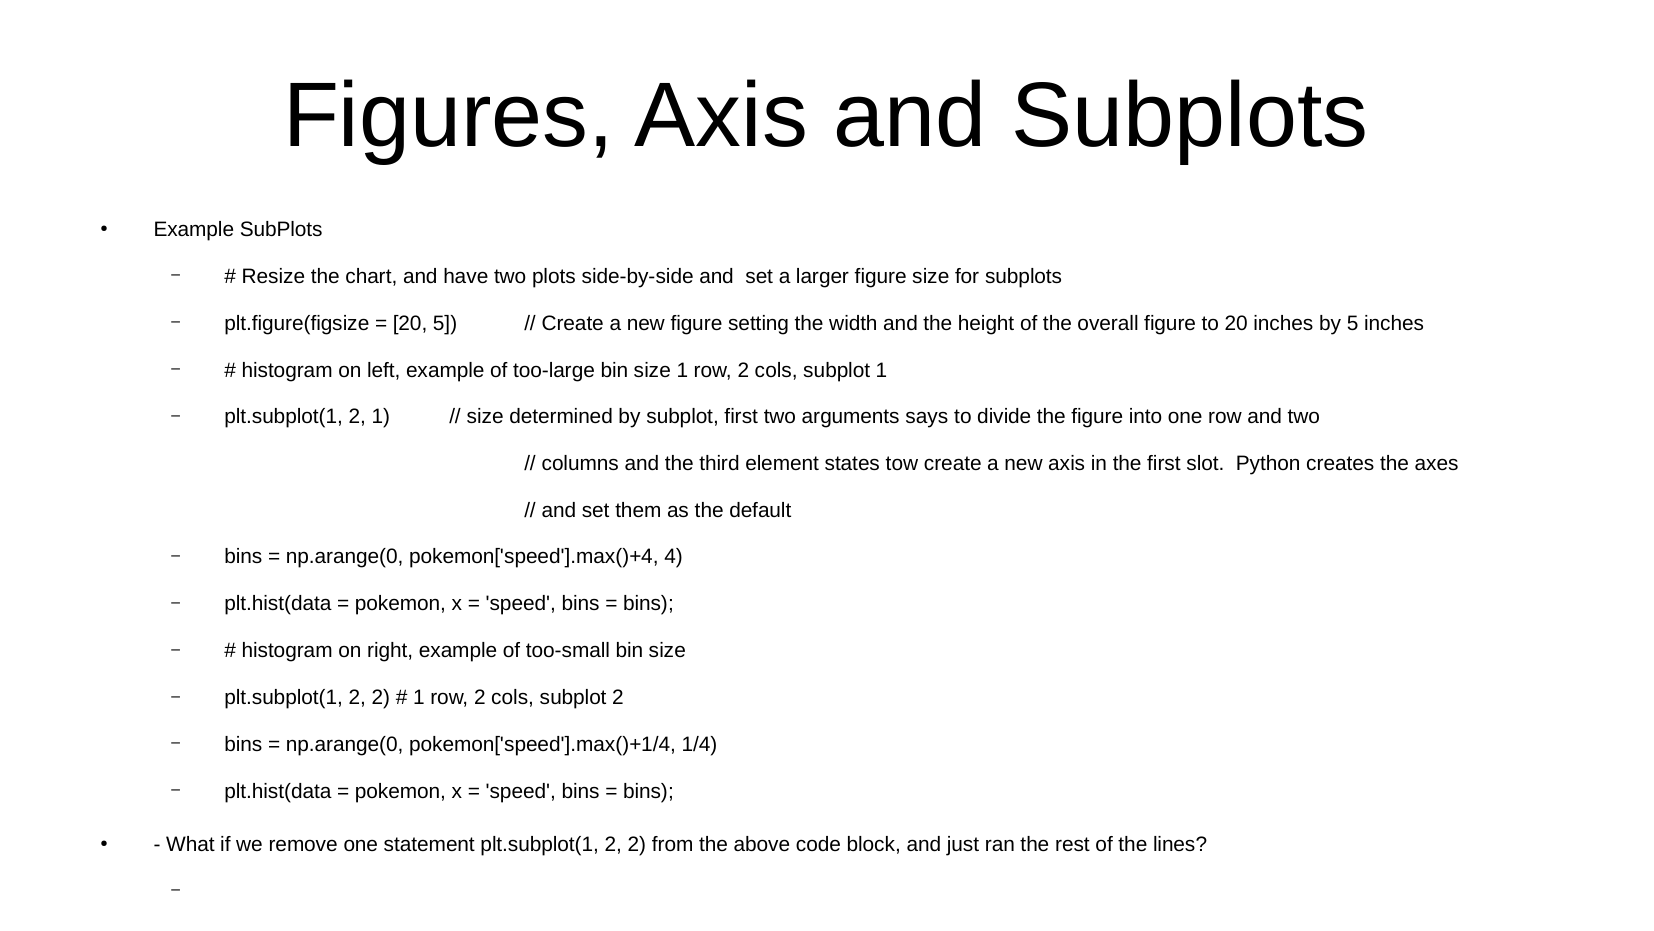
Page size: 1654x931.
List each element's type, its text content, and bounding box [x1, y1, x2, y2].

title Figures, Axis and Subplots [82, 37, 1571, 193]
list Example SubPlots # Resize the chart, and have two plots side-by-side and set a larger figure size for subplots plt.figure(figsize = [20, 5]) // Create a new figure setting the width and the height of the overall figure to 20 inches by 5 inches # histogram on left, example of too-large bin size 1 row, 2 cols, subplot 1 plt.subplot(1, 2, 1) // size determined by subplot, first two arguments says to divide the figure into one row and two // columns and the third element states tow create a new axis in the first slot. Python creates the axes // and set them as the default bins = np.arange(0, pokemon['speed'].max()+4, 4) plt.hist(data = pokemon, x = 'speed', bins = bins); # histogram on right, example of too-small bin size plt.subplot(1, 2, 2) # 1 row, 2 cols, subplot 2 bins = np.arange(0, pokemon['speed'].max()+1/4, 1/4) plt.hist(data = pokemon, x = 'speed', bins = bins); - What if we remove one statement plt.subplot(1, 2, 2) from the above code block, and just ran the rest of the lines? [82, 217, 1621, 916]
